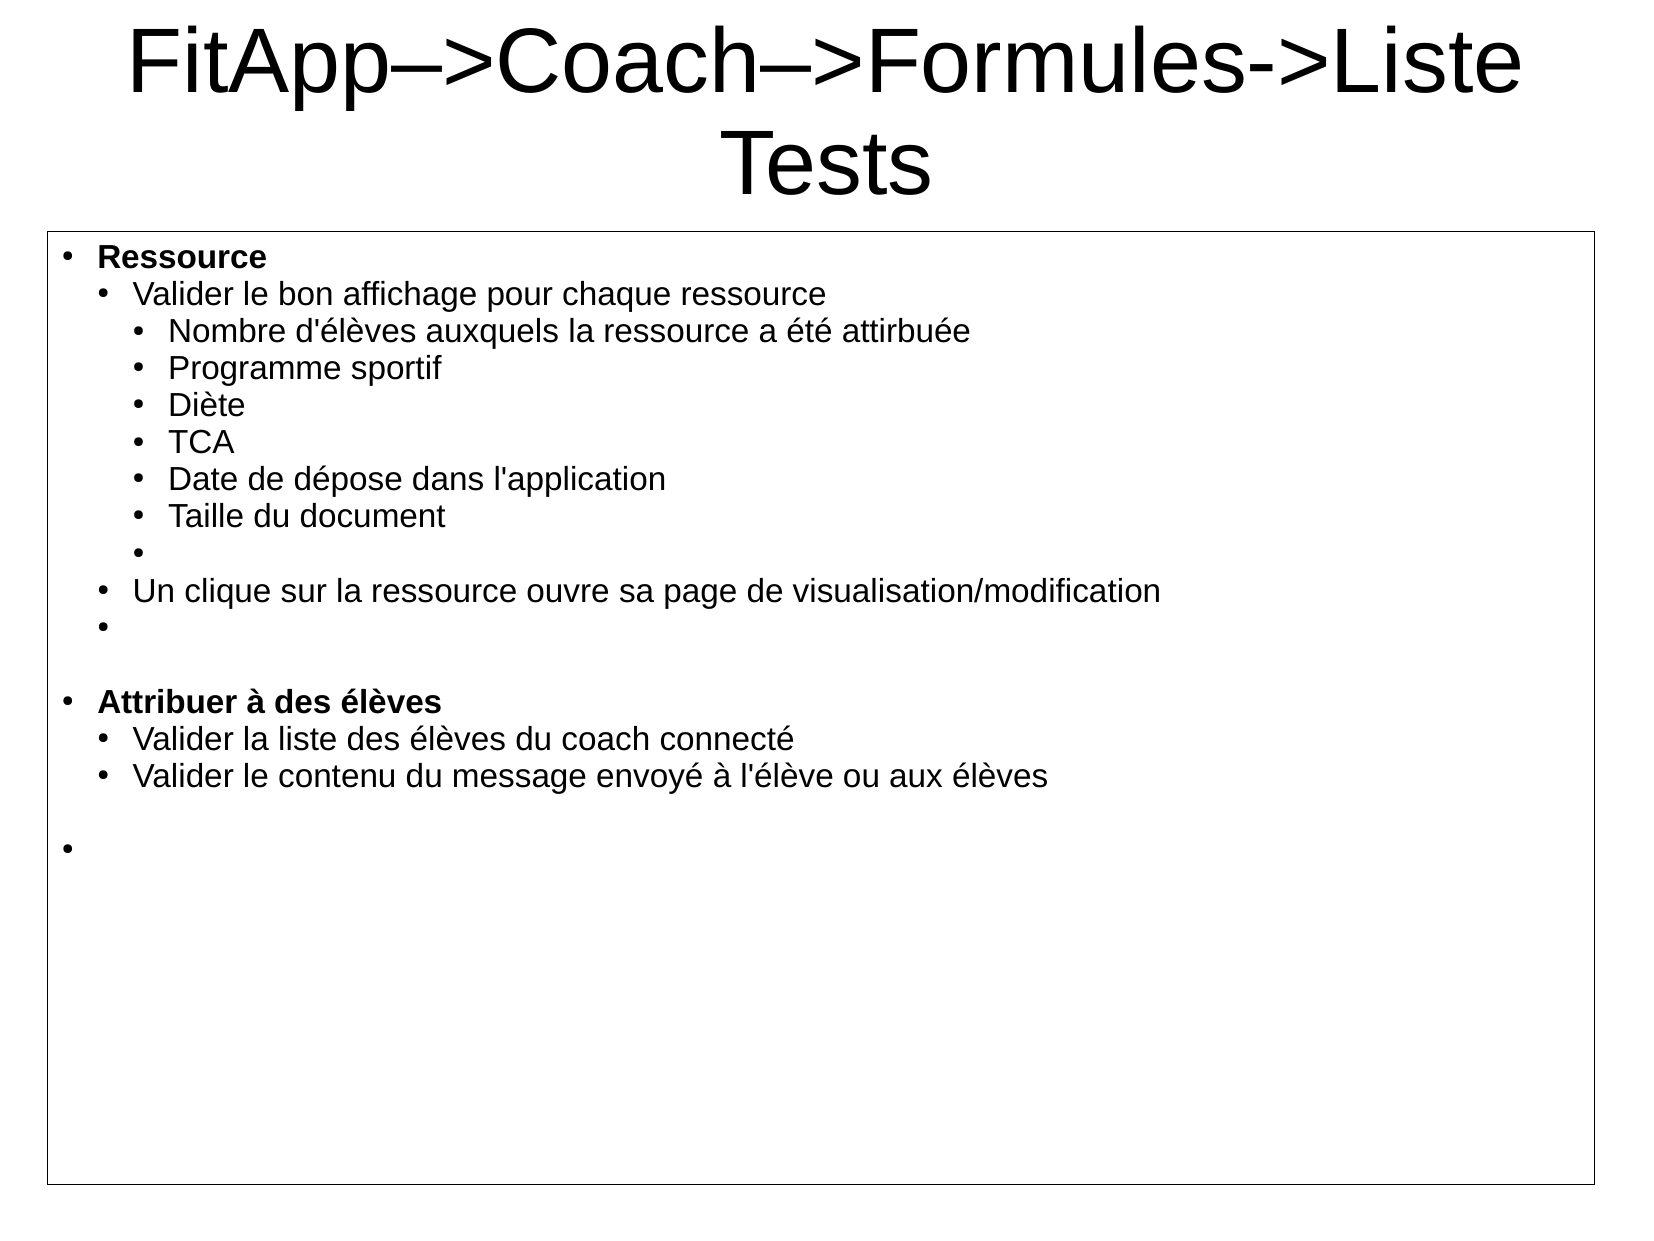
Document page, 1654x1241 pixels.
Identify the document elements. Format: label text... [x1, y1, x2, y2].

title FitApp–>Coach–>Formules->Liste Tests [82, 8, 1571, 216]
text_box Ressource Valider le bon affichage pour chaque ressource Nombre d'élèves auxquels la ressource a été attirbuée Programme sportif Diète TCA Date de dépose dans l'application Taille du document Un clique sur la ressource ouvre sa page de visualisation/modification Attribuer à des élèves Valider la liste des élèves du coach connecté Valider le contenu du message envoyé à l'élève ou aux élèves [47, 231, 1595, 1185]
